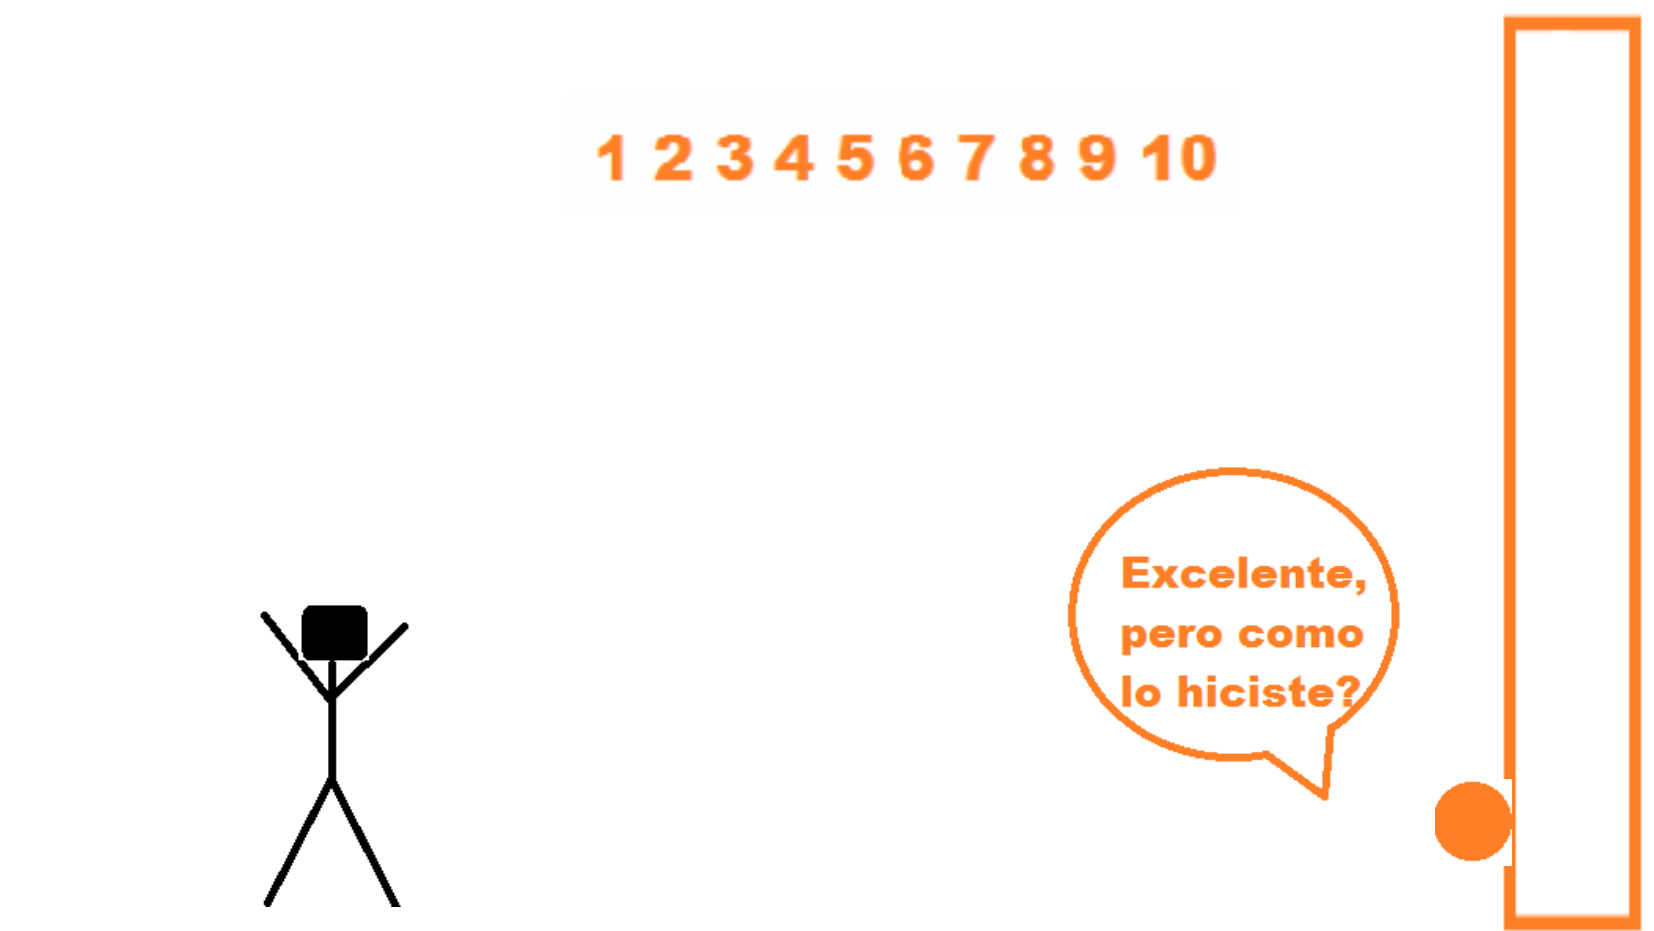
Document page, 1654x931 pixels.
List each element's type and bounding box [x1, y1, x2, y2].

picture [1435, 0, 1654, 931]
picture [1062, 463, 1409, 815]
picture [239, 590, 426, 907]
picture [564, 94, 1241, 213]
